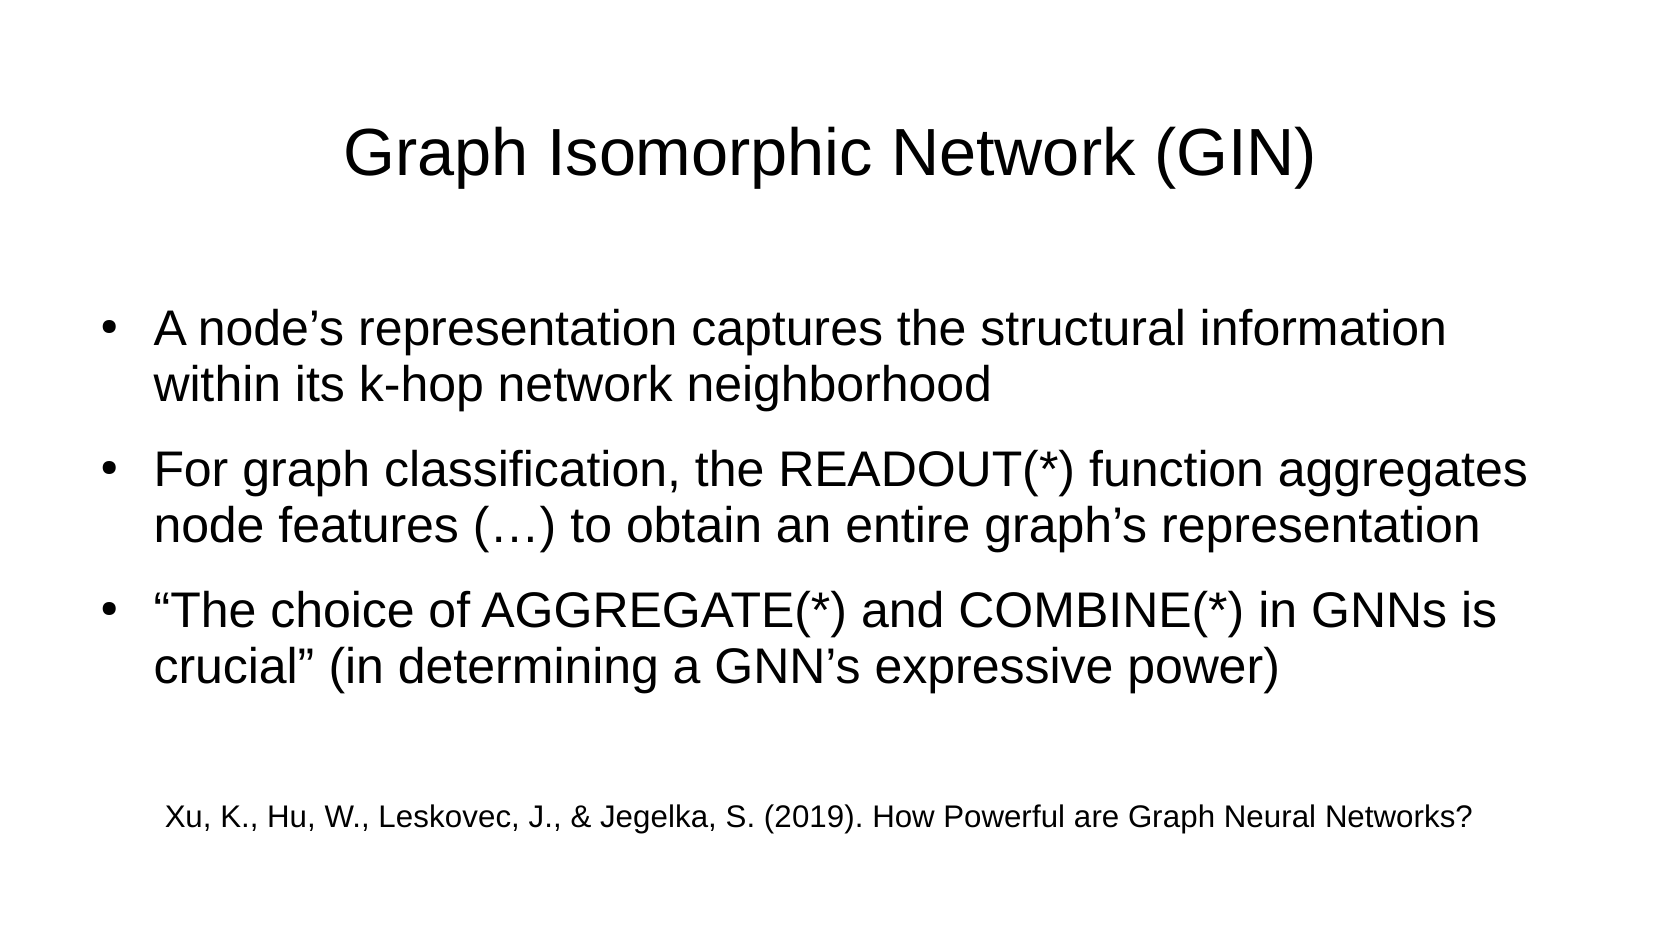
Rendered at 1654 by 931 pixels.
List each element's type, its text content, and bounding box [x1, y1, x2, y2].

list A node’s representation captures the structural information within its k-hop network neighborhood For graph classification, the READOUT(*) function aggregates node features (…) to obtain an entire graph’s representation “The choice of AGGREGATE(*) and COMBINE(*) in GNNs is crucial” (in determining a GNN’s expressive power) [82, 300, 1571, 758]
title Graph Isomorphic Network (GIN) [86, 75, 1576, 231]
text_box Xu, K., Hu, W., Leskovec, J., & Jegelka, S. (2019). How Powerful are Graph Neural Networks? [150, 757, 1500, 877]
